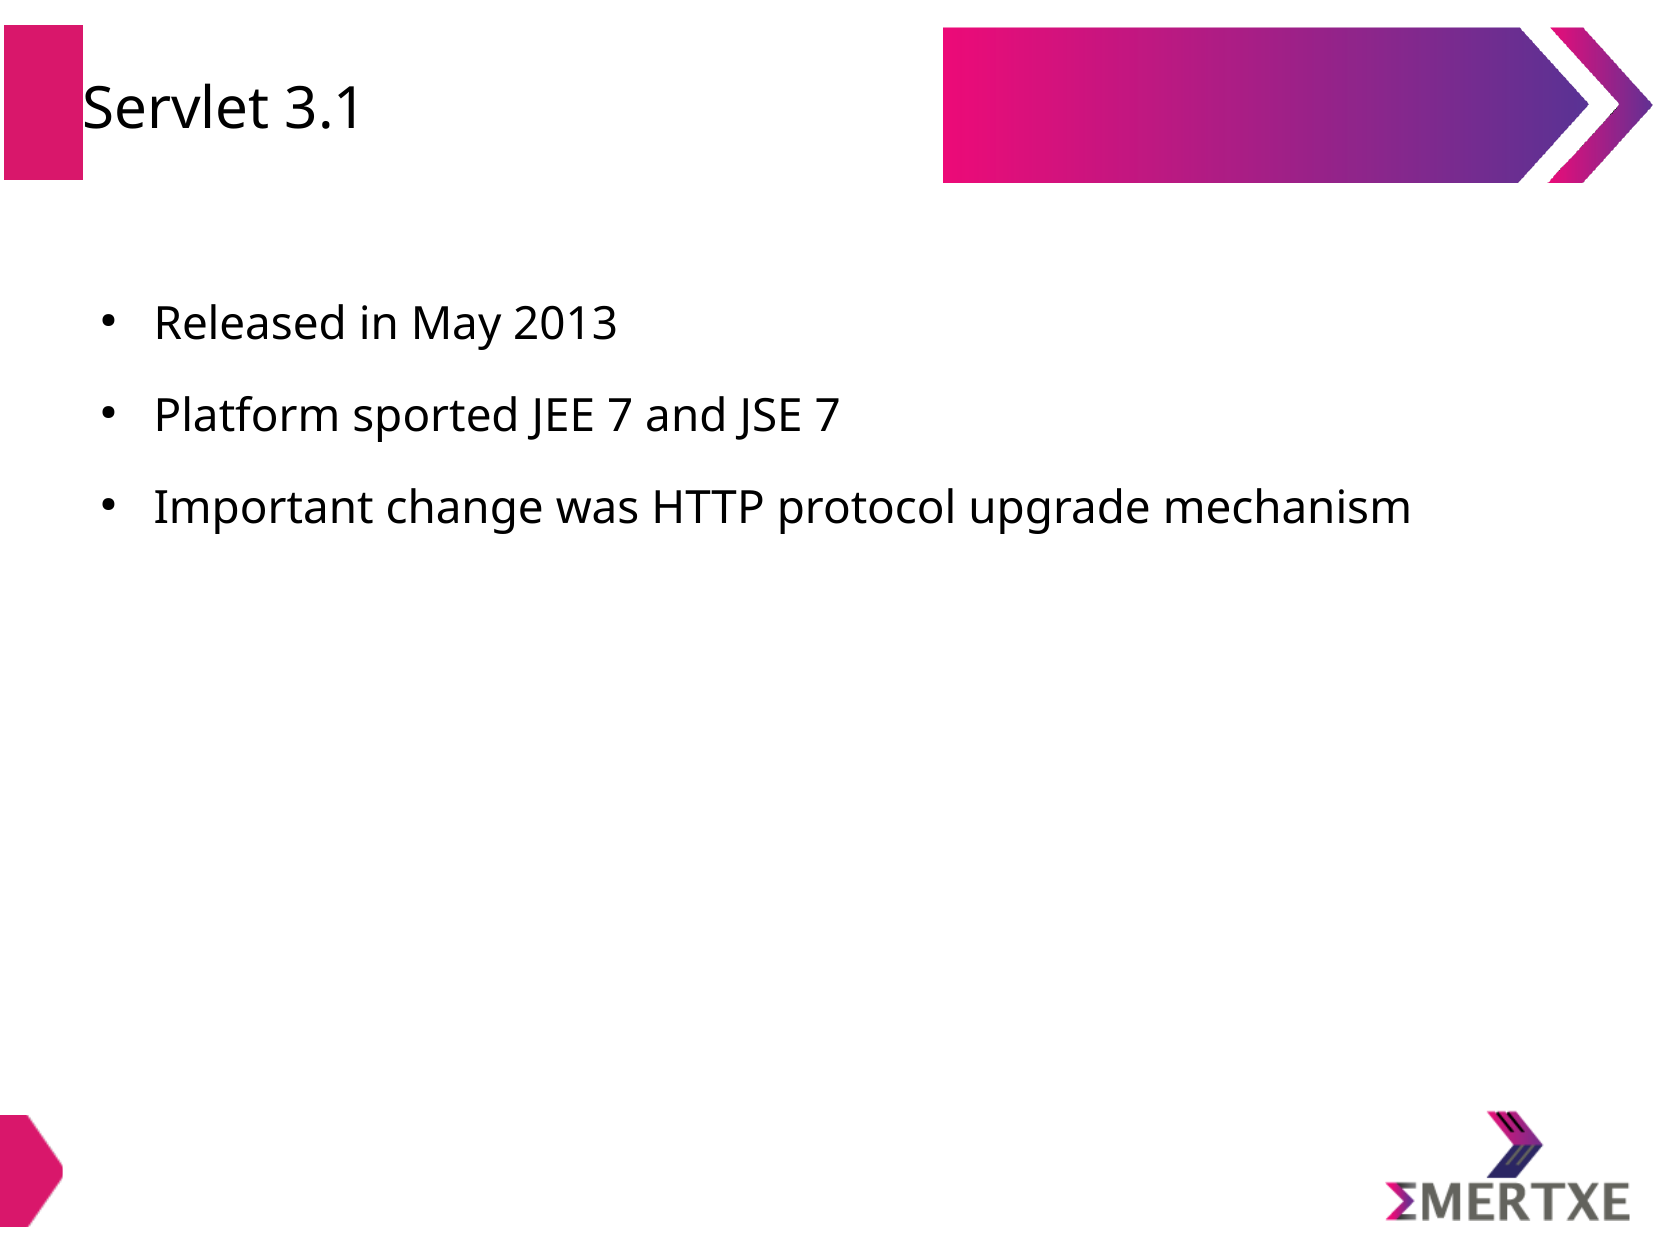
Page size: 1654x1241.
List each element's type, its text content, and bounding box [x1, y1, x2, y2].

list Released in May 2013 Platform sported JEE 7 and JSE 7 Important change was HTTP protocol upgrade mechanism [82, 290, 1571, 1010]
picture [1385, 1107, 1631, 1221]
title Servlet 3.1 [82, 2, 1571, 210]
picture [1571, 27, 1653, 183]
